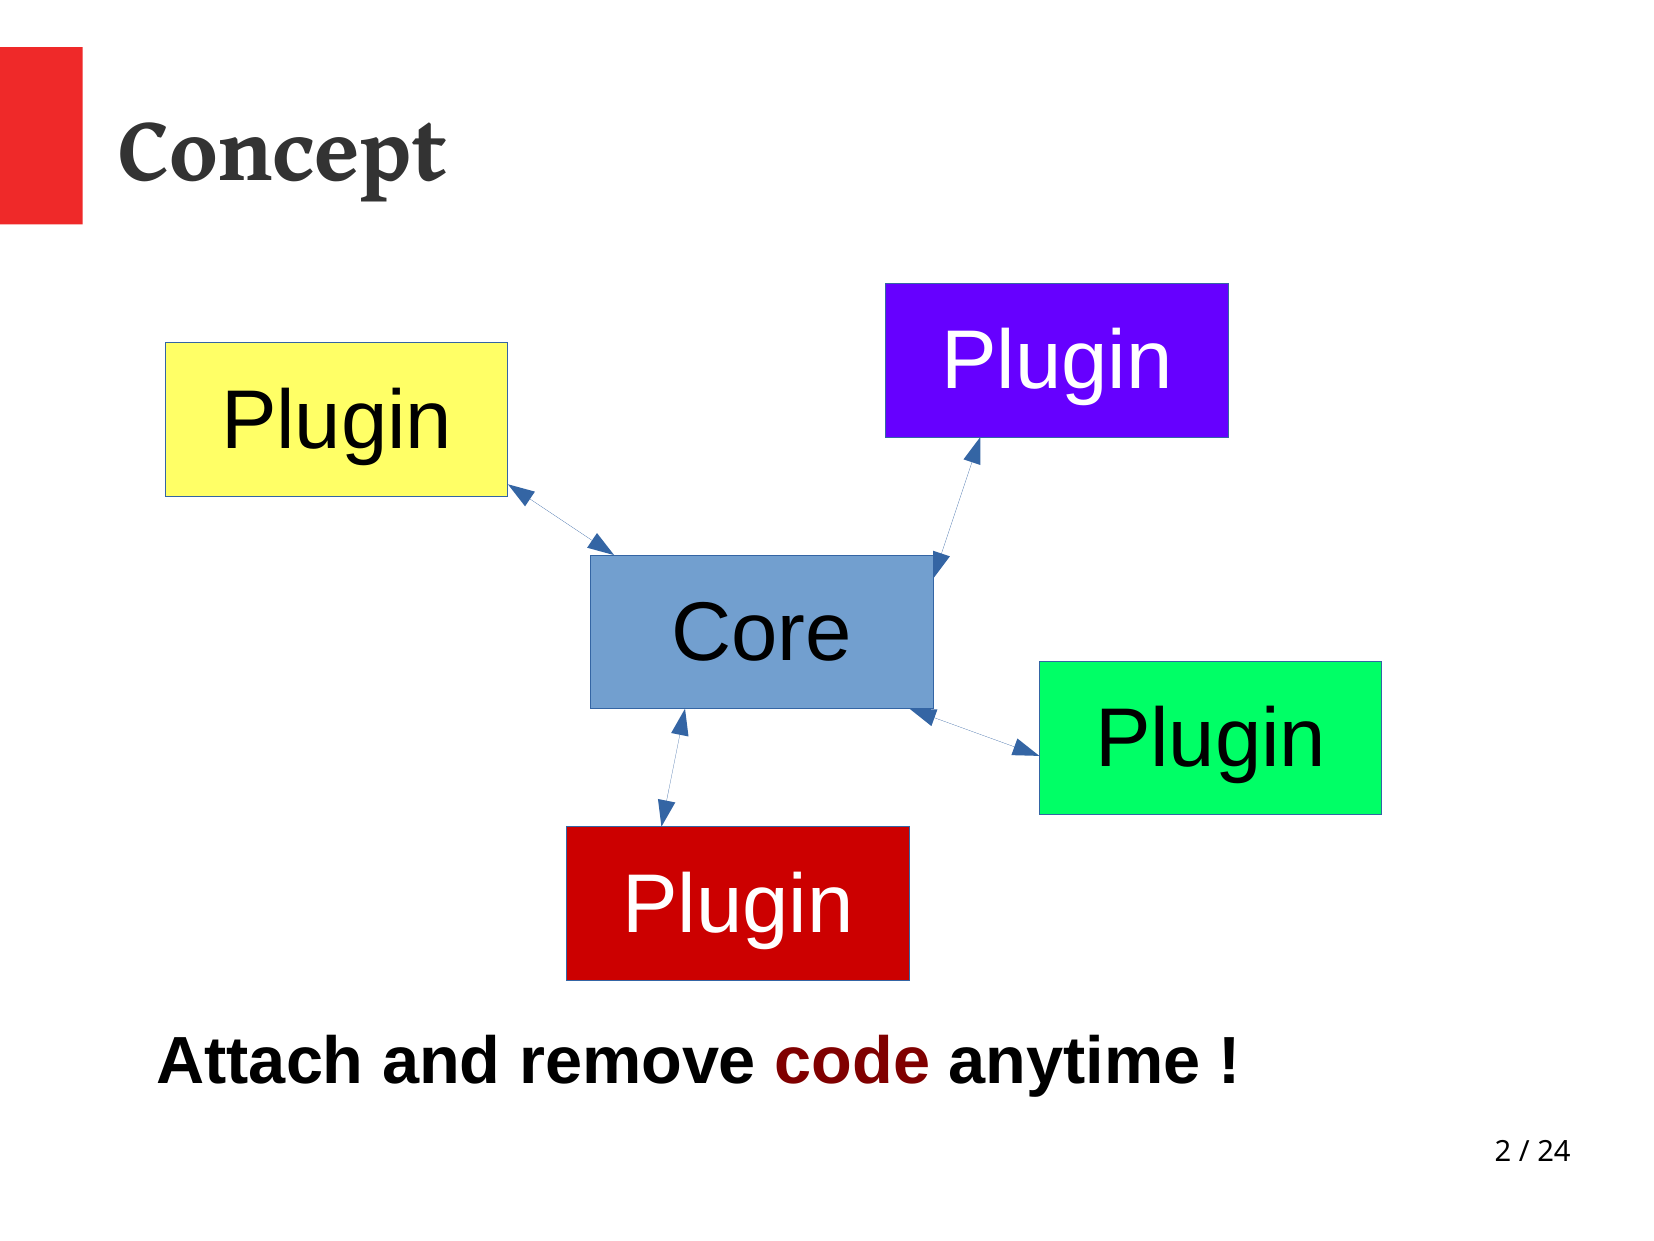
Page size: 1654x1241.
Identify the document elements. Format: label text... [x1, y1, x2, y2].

title Concept [118, 49, 1571, 257]
text_box Attach and remove code anytime ! [141, 1015, 1347, 1105]
text_box Plugin [885, 283, 1229, 438]
text_box Core [590, 555, 934, 709]
text_box Plugin [165, 342, 508, 497]
text_box Plugin [566, 826, 910, 981]
text_box Plugin [1039, 661, 1382, 815]
